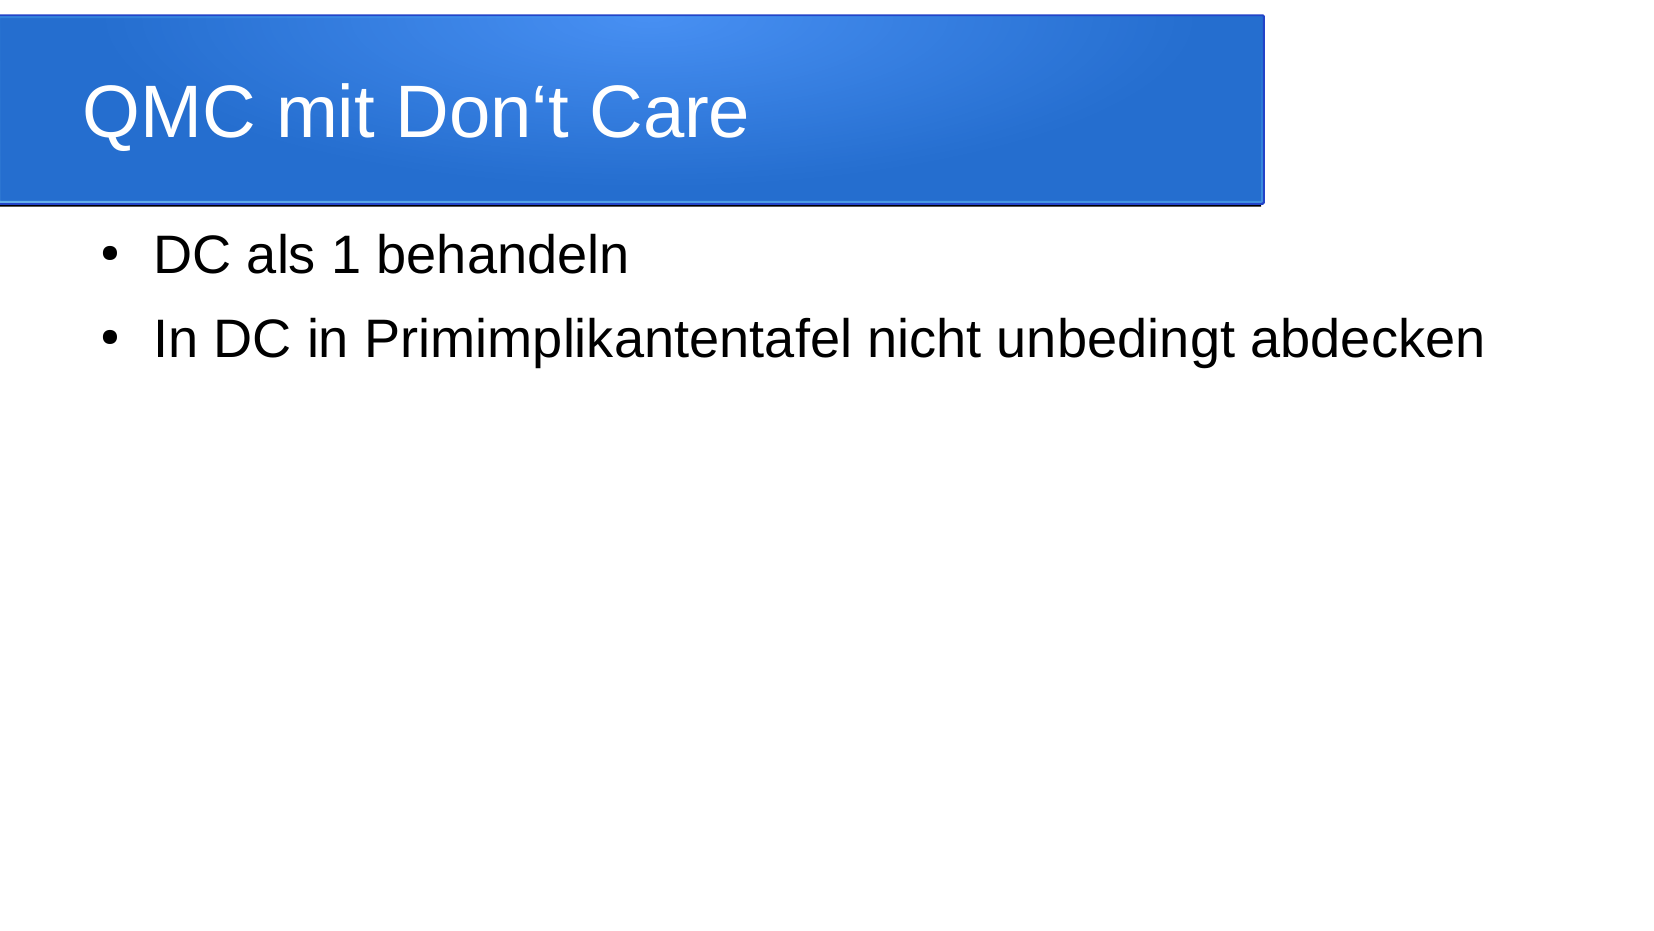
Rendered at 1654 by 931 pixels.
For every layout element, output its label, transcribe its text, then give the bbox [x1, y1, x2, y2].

list DC als 1 behandeln In DC in Primimplikantentafel nicht unbedingt abdecken [82, 224, 1571, 764]
title QMC mit Don‘t Care [82, 35, 1235, 189]
